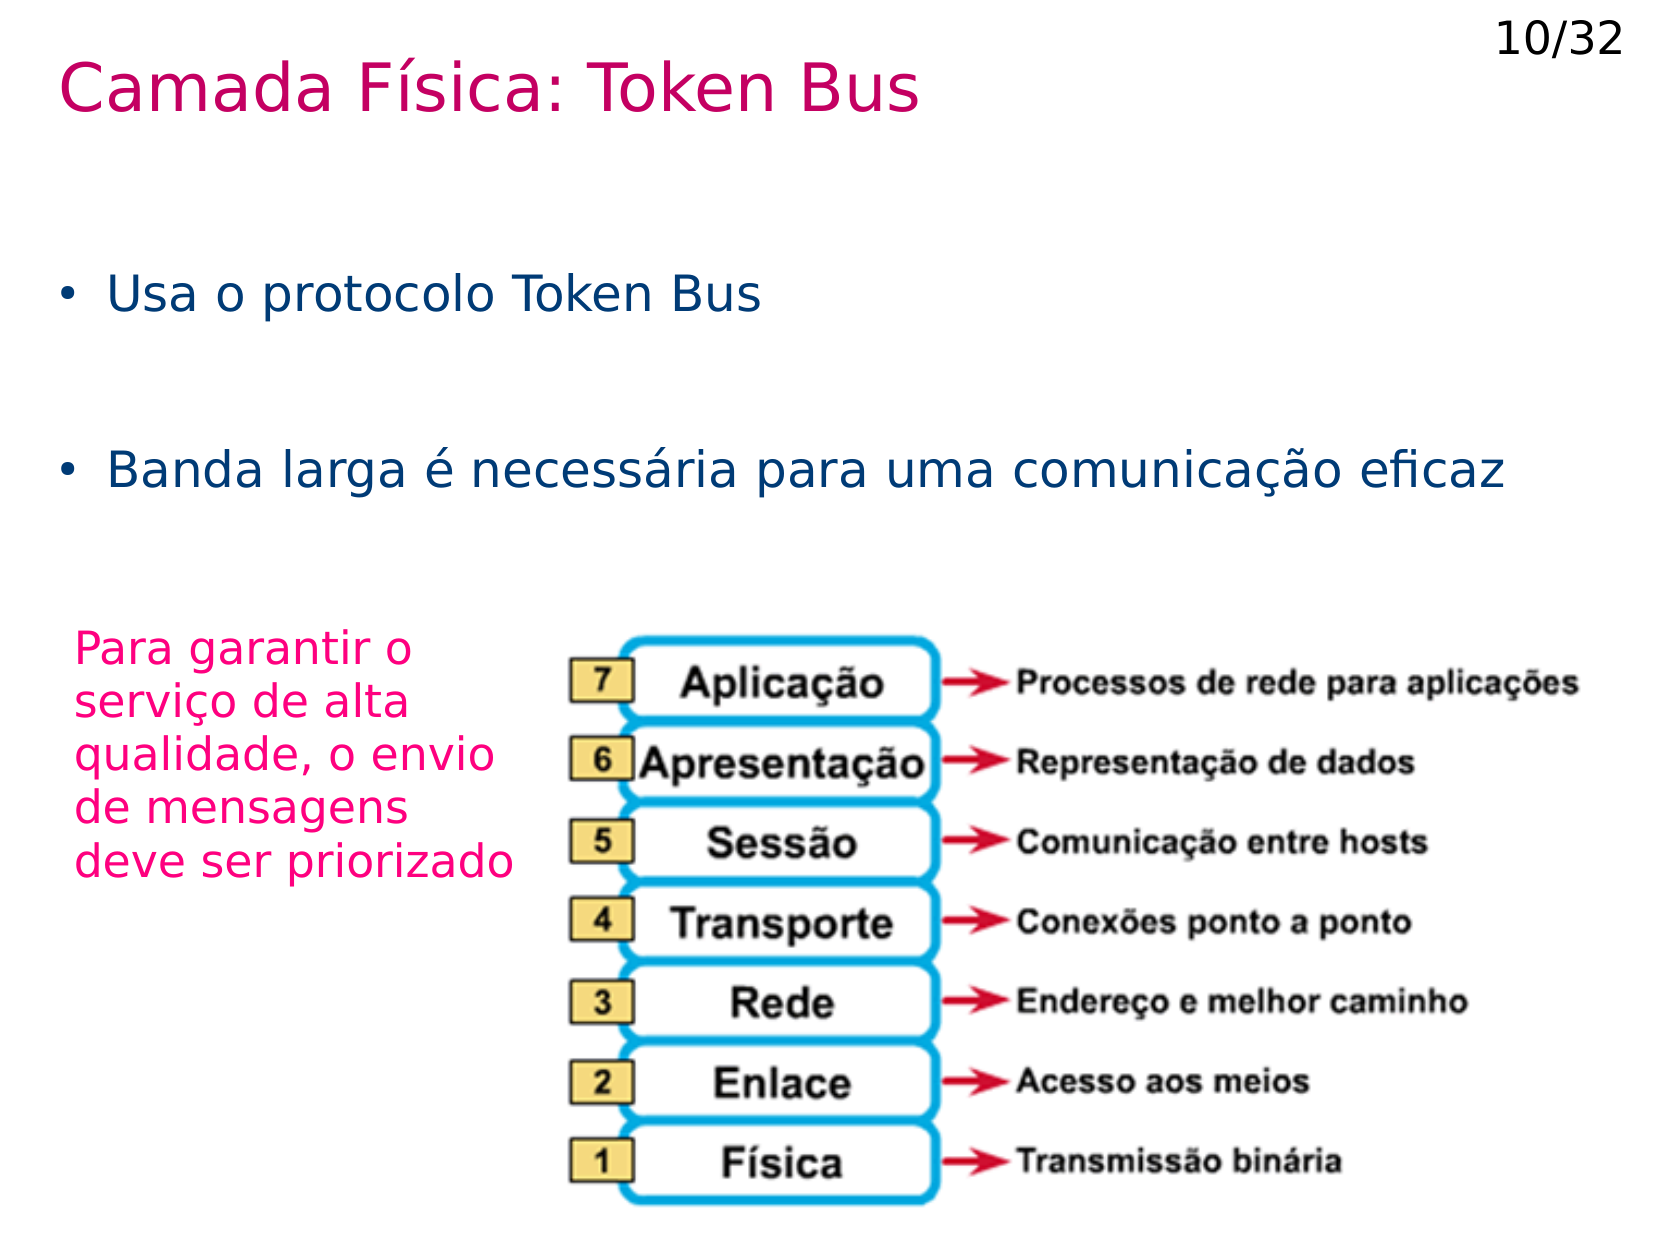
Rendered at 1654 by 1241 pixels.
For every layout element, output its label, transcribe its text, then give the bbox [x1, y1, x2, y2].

text_box Para garantir o serviço de alta qualidade, o envio de mensagens deve ser priorizado [59, 614, 532, 1211]
list Usa o protocolo Token Bus Banda larga é necessária para uma comunicação eficaz [59, 236, 1625, 1211]
title Camada Física: Token Bus [59, 29, 1625, 148]
picture [562, 625, 1585, 1214]
